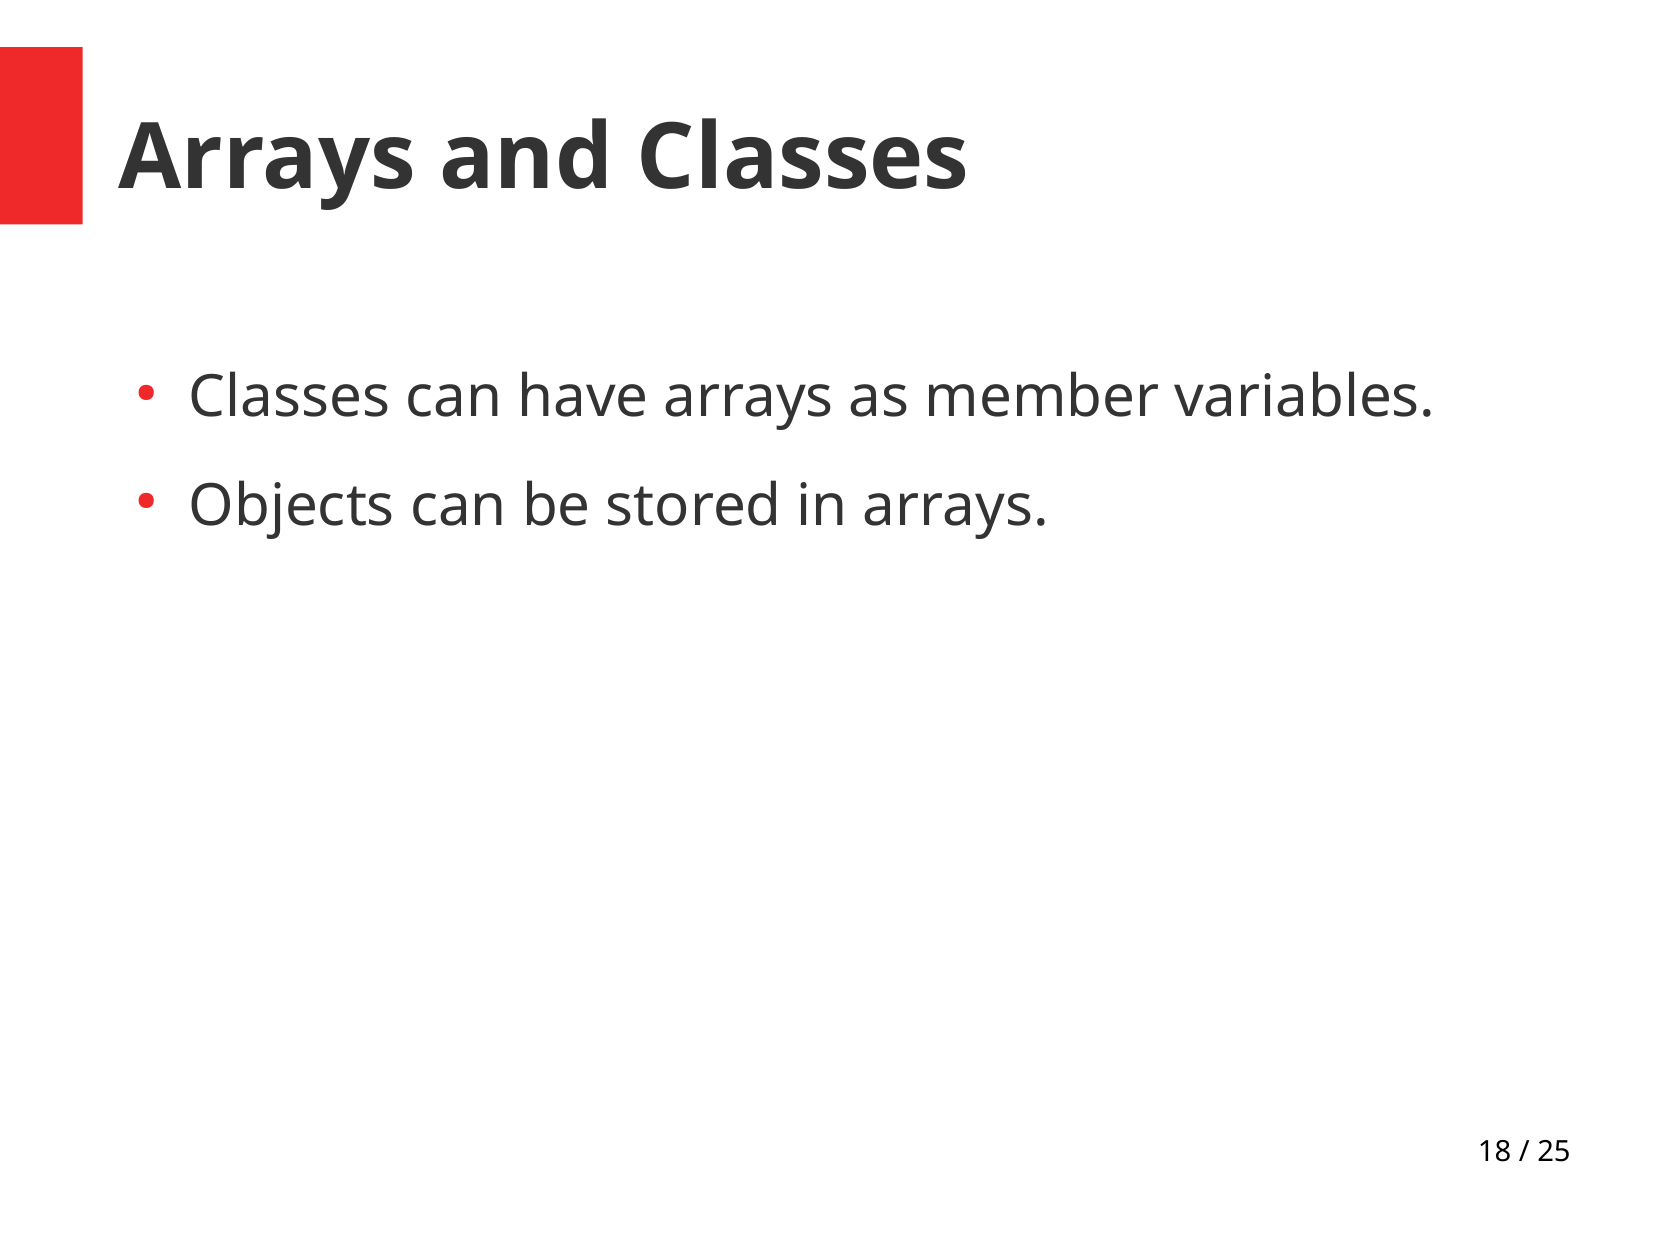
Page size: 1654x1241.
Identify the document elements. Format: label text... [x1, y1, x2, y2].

list Classes can have arrays as member variables. Objects can be stored in arrays. [118, 354, 1536, 1074]
title Arrays and Classes [118, 49, 1571, 257]
